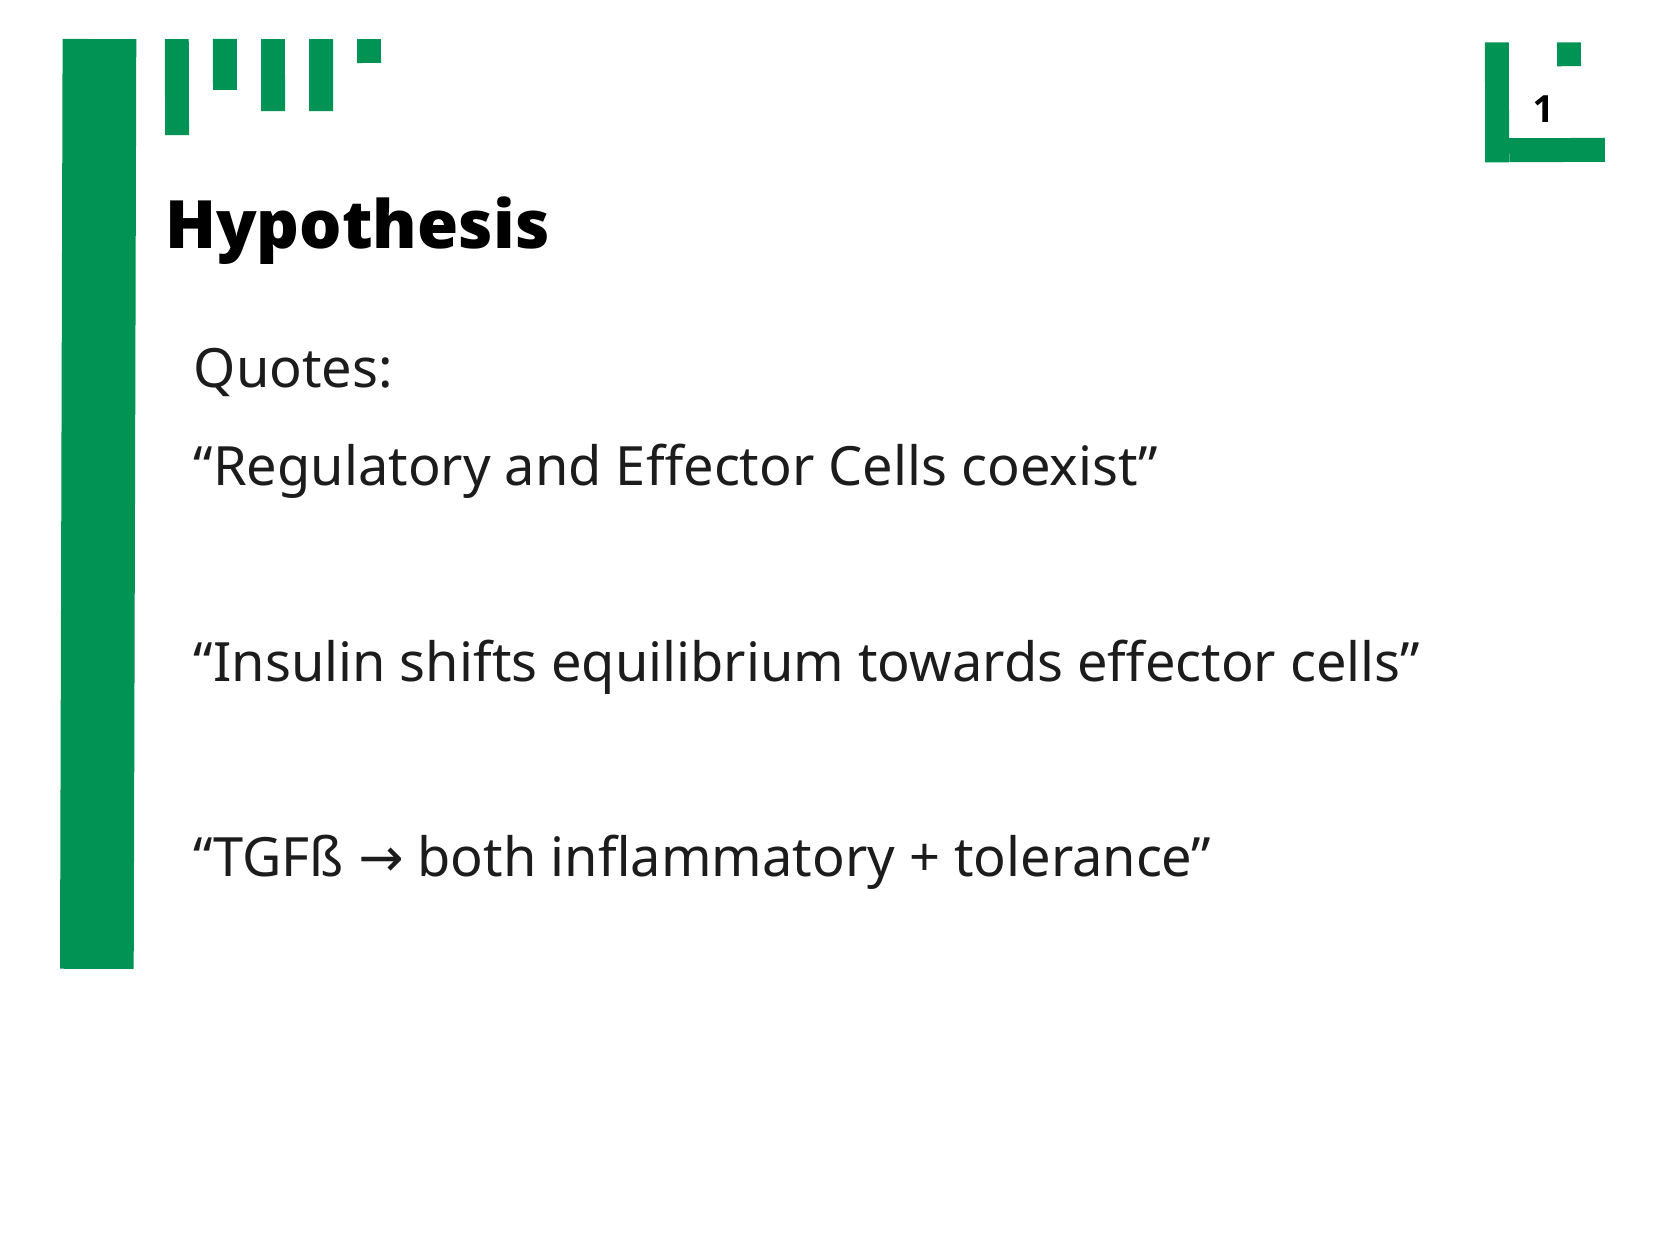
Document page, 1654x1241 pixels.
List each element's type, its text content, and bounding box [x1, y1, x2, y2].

list Quotes: “Regulatory and Effector Cells coexist” “Insulin shifts equilibrium towards effector cells” “TGFß → both inflammatory + tolerance” [180, 330, 1606, 1098]
title Hypothesis [165, 120, 1654, 268]
